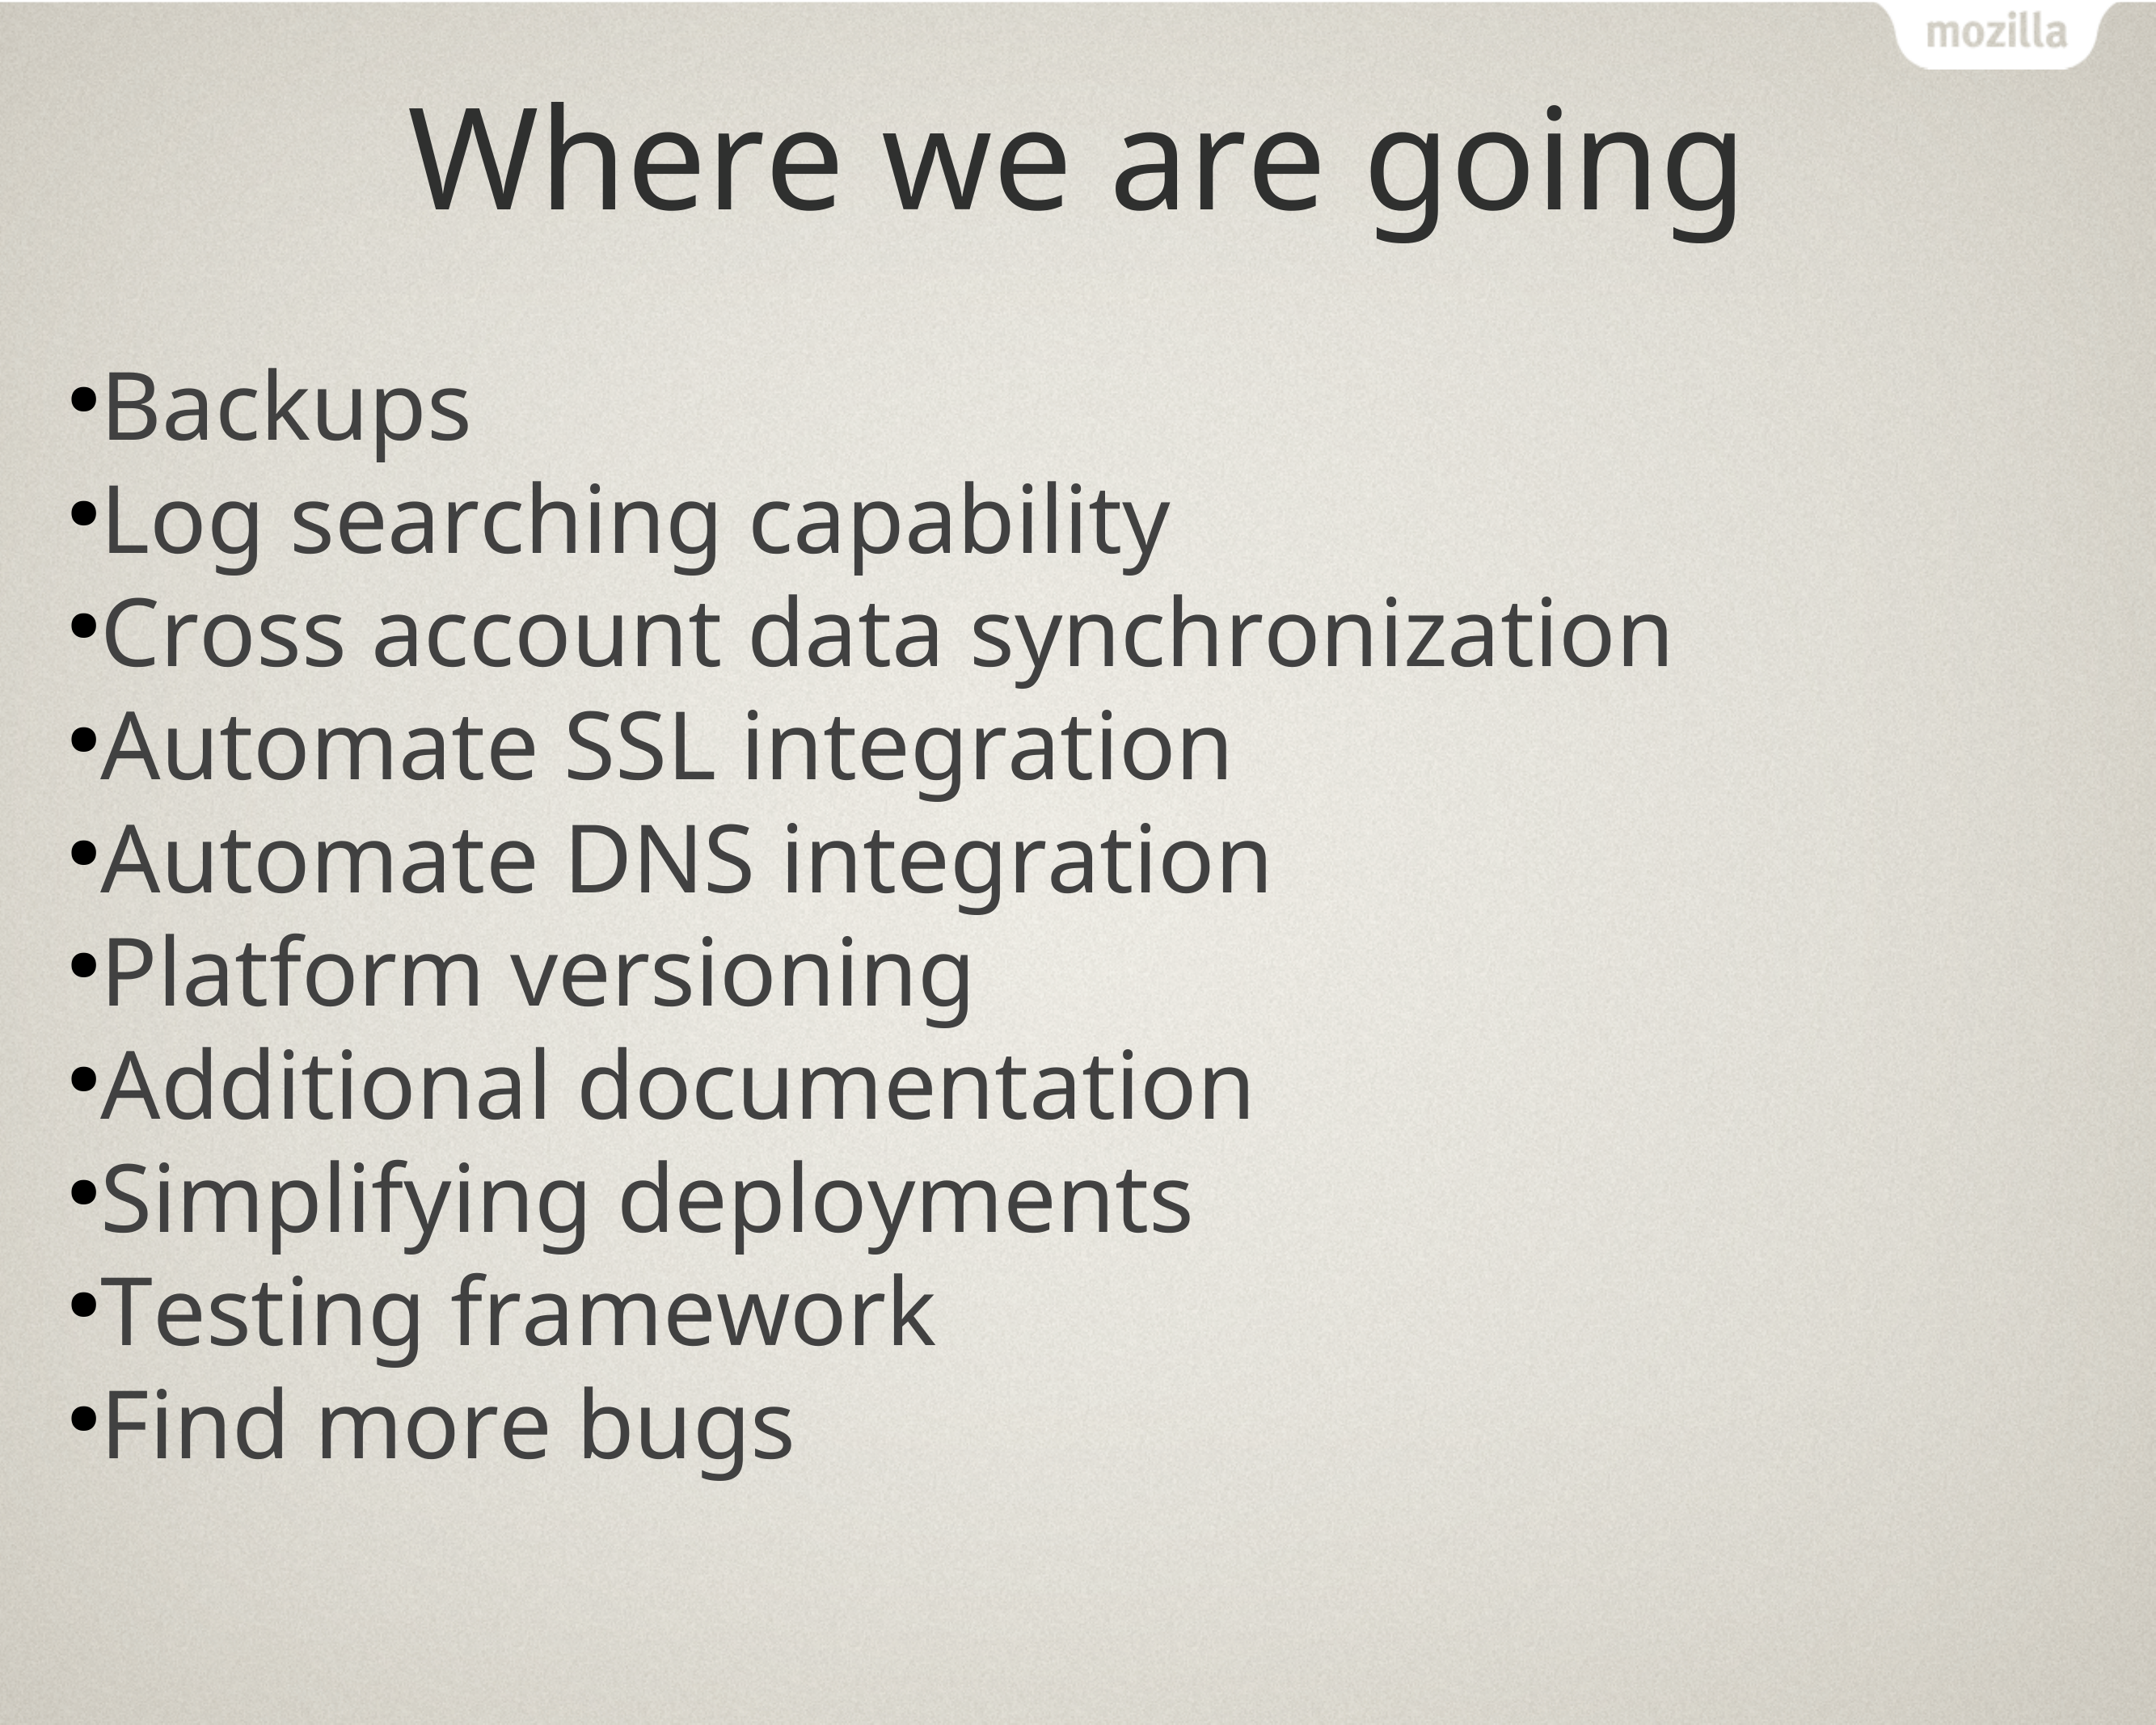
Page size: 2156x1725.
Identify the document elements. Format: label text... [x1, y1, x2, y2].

title Where we are going [58, 38, 2097, 268]
text_box Backups Log searching capability Cross account data synchronization Automate SSL integration Automate DNS integration Platform versioning Additional documentation Simplifying deployments Testing framework Find more bugs [55, 340, 1795, 1484]
picture [0, 0, 2156, 1725]
